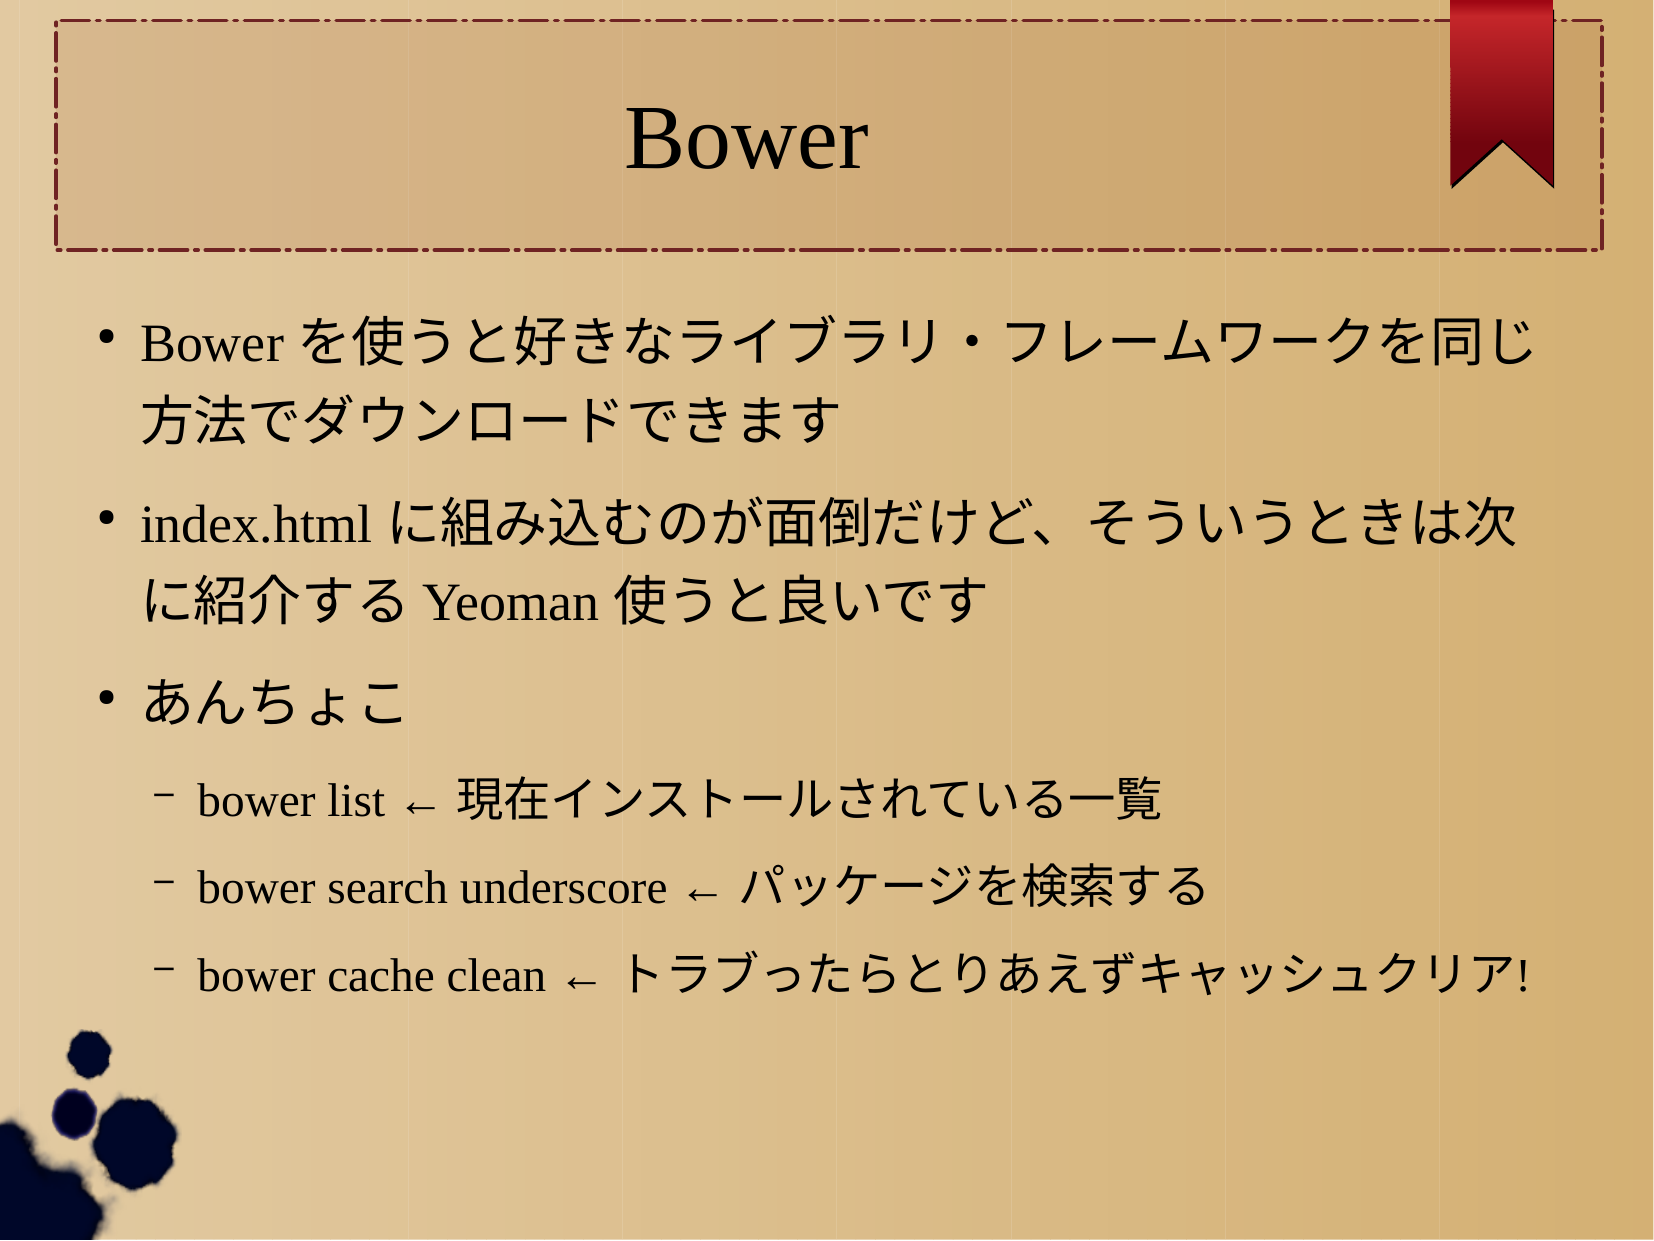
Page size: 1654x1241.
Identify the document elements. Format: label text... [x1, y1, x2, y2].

list Bower を使うと好きなライブラリ・フレームワークを同じ方法でダウンロードできます index.html に組み込むのが面倒だけど、そういうときは次に紹介する Yeoman 使うと良いです あんちょこ bower list ← 現在インストールされている一覧 bower search underscore ← パッケージを検索する bower cache clean ← トラブったらとりあえずキャッシュクリア! [82, 299, 1571, 1019]
title Bower [82, 47, 1412, 229]
